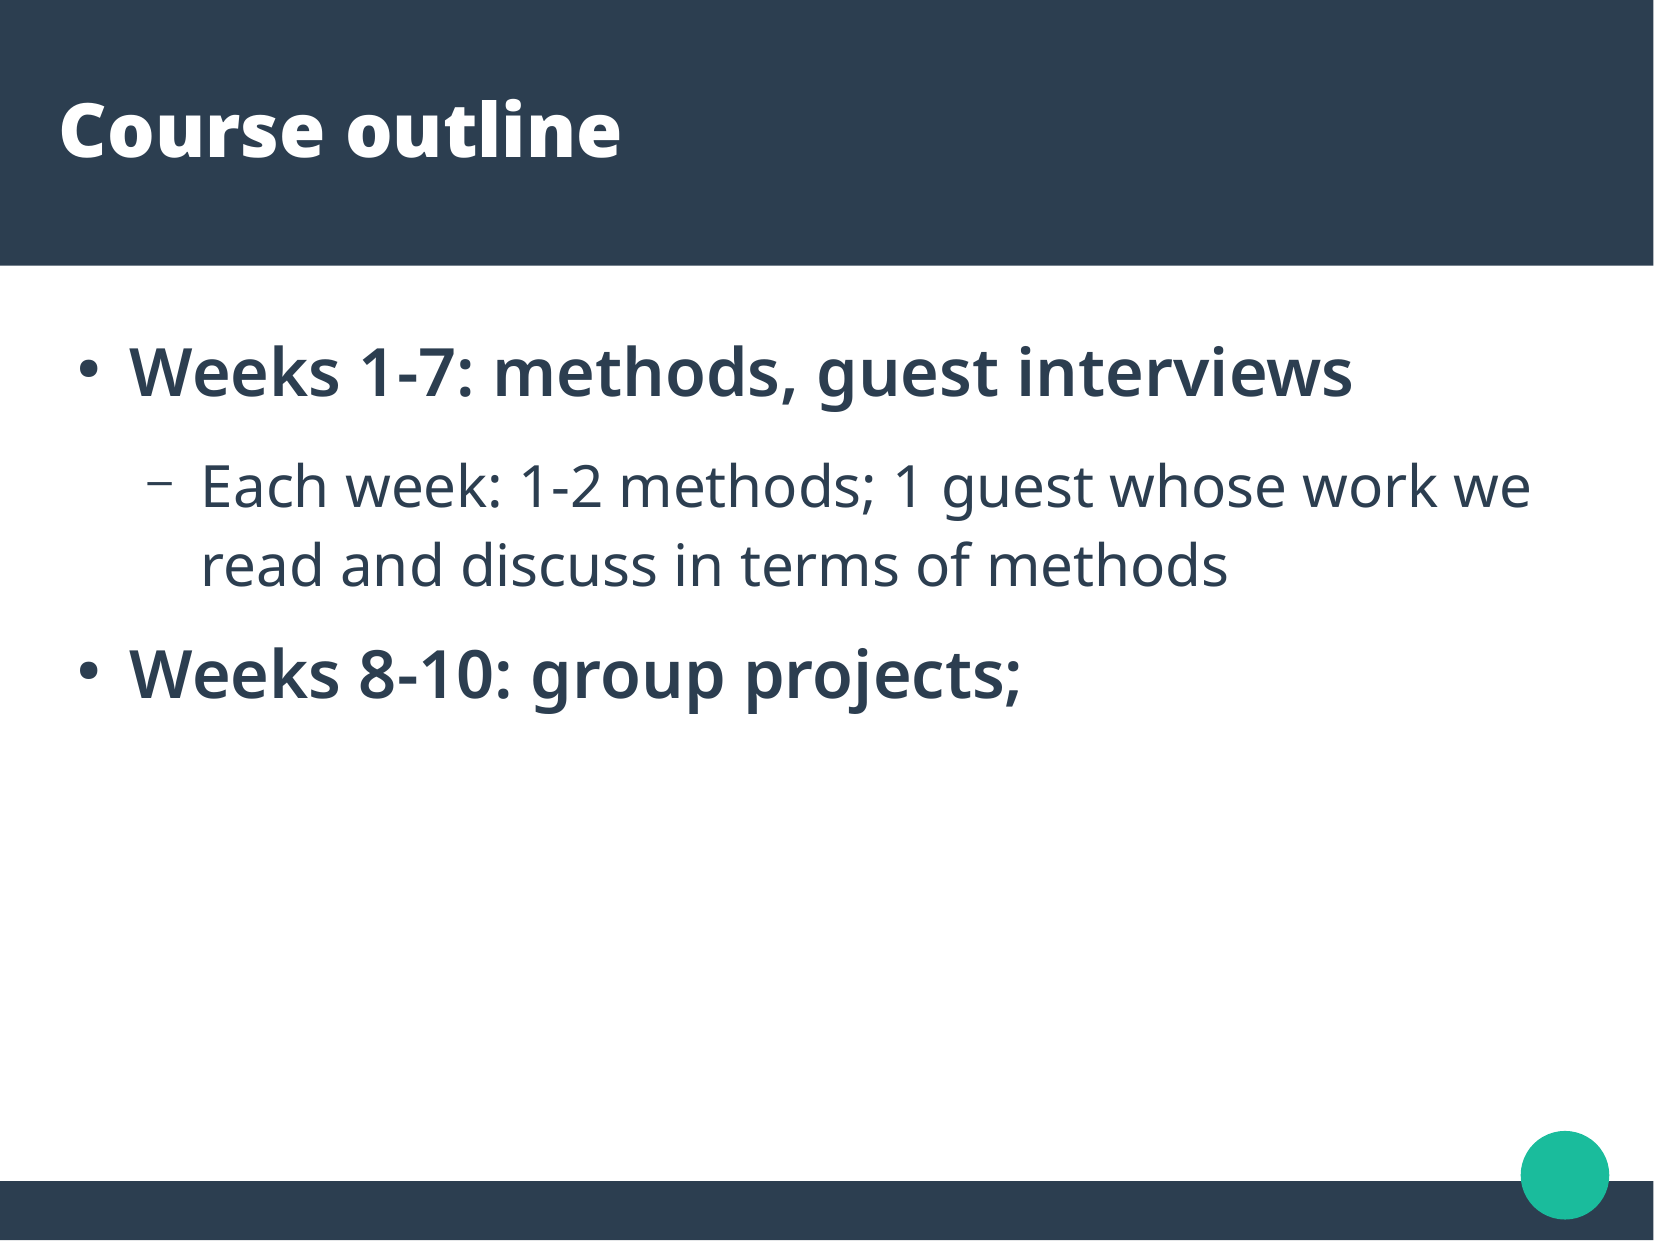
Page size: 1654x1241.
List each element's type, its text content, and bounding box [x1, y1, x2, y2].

list Weeks 1-7: methods, guest interviews Each week: 1-2 methods; 1 guest whose work we read and discuss in terms of methods Weeks 8-10: group projects; [59, 324, 1595, 1152]
title Course outline [59, 49, 1595, 207]
